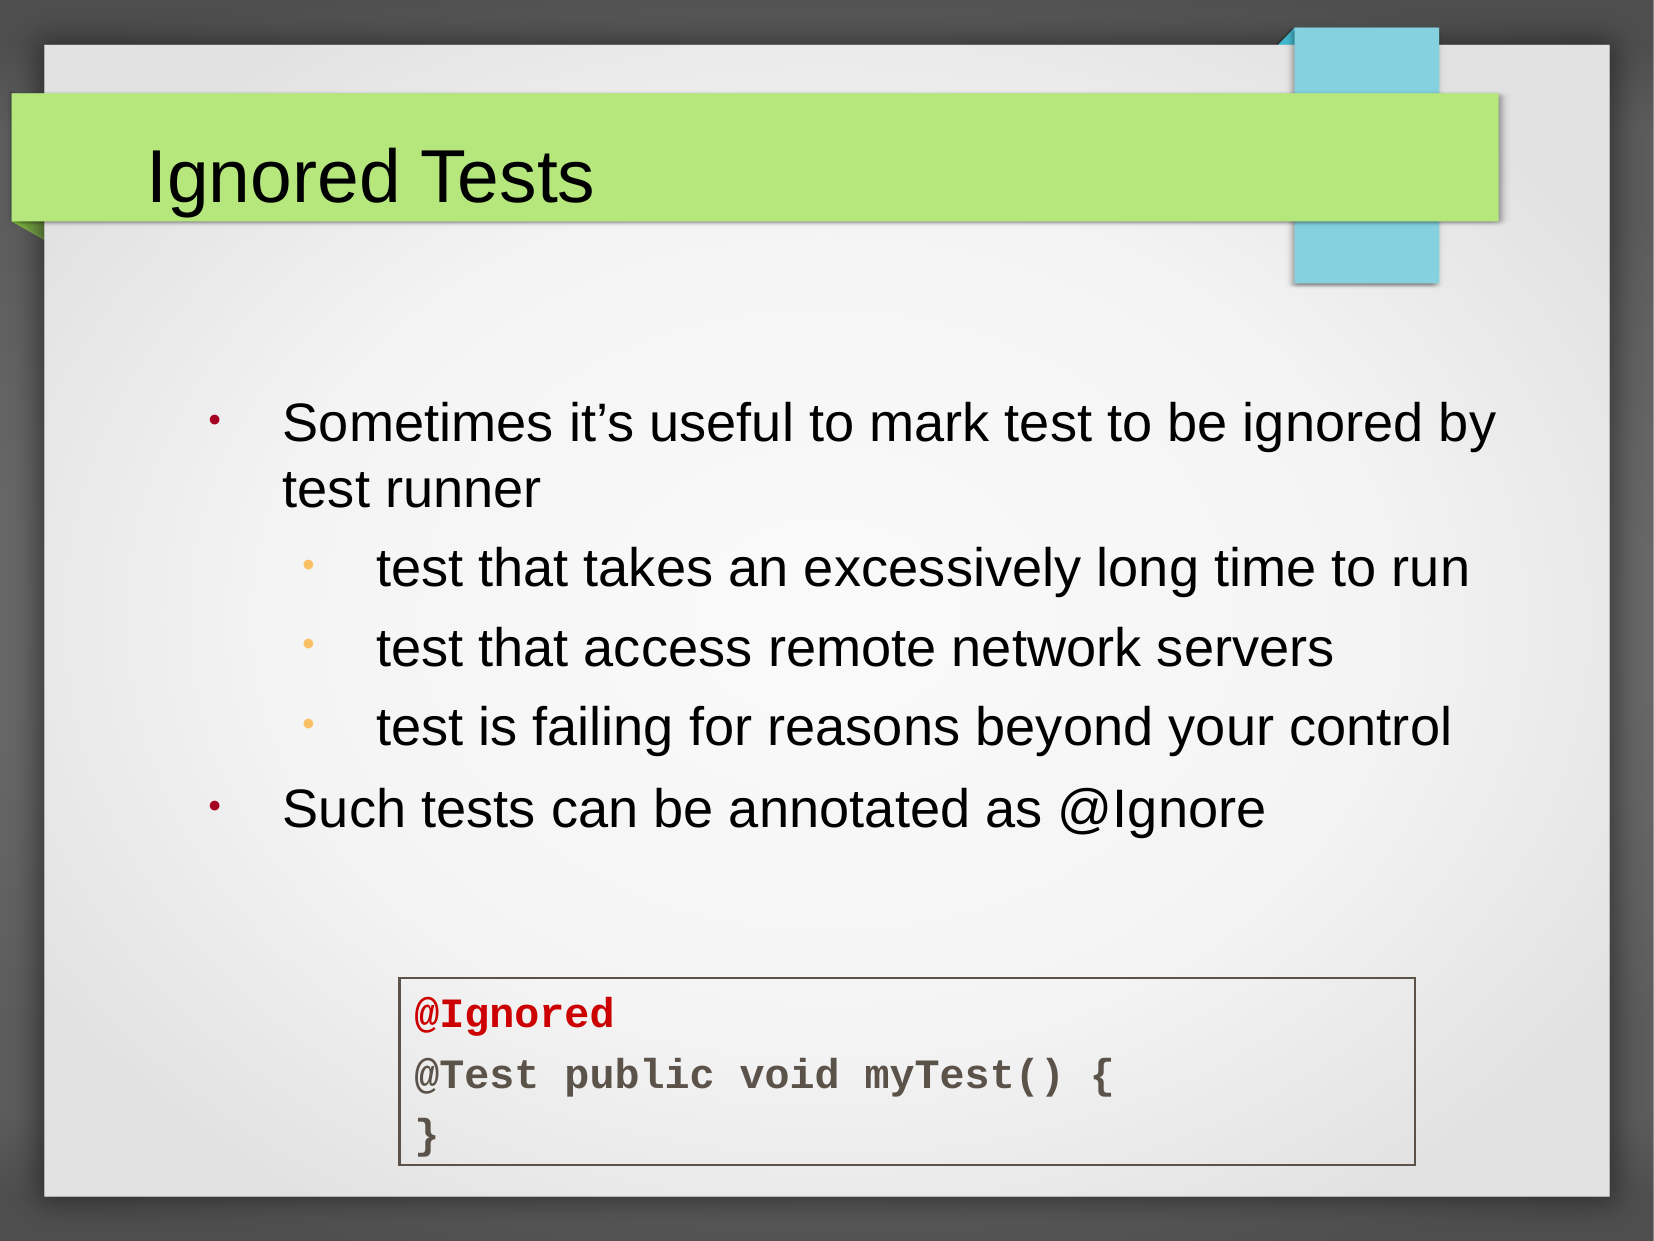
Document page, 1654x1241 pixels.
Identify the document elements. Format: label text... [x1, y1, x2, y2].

text_box @Ignored @Test public void myTest() { } [399, 978, 1416, 1165]
list Sometimes it’s useful to mark test to be ignored by test runner test that takes an excessively long time to run test that access remote network servers test is failing for reasons beyond your control Such tests can be annotated as @Ignore [192, 379, 1599, 1193]
title Ignored Tests [105, 120, 1511, 226]
picture [0, 0, 1654, 1241]
